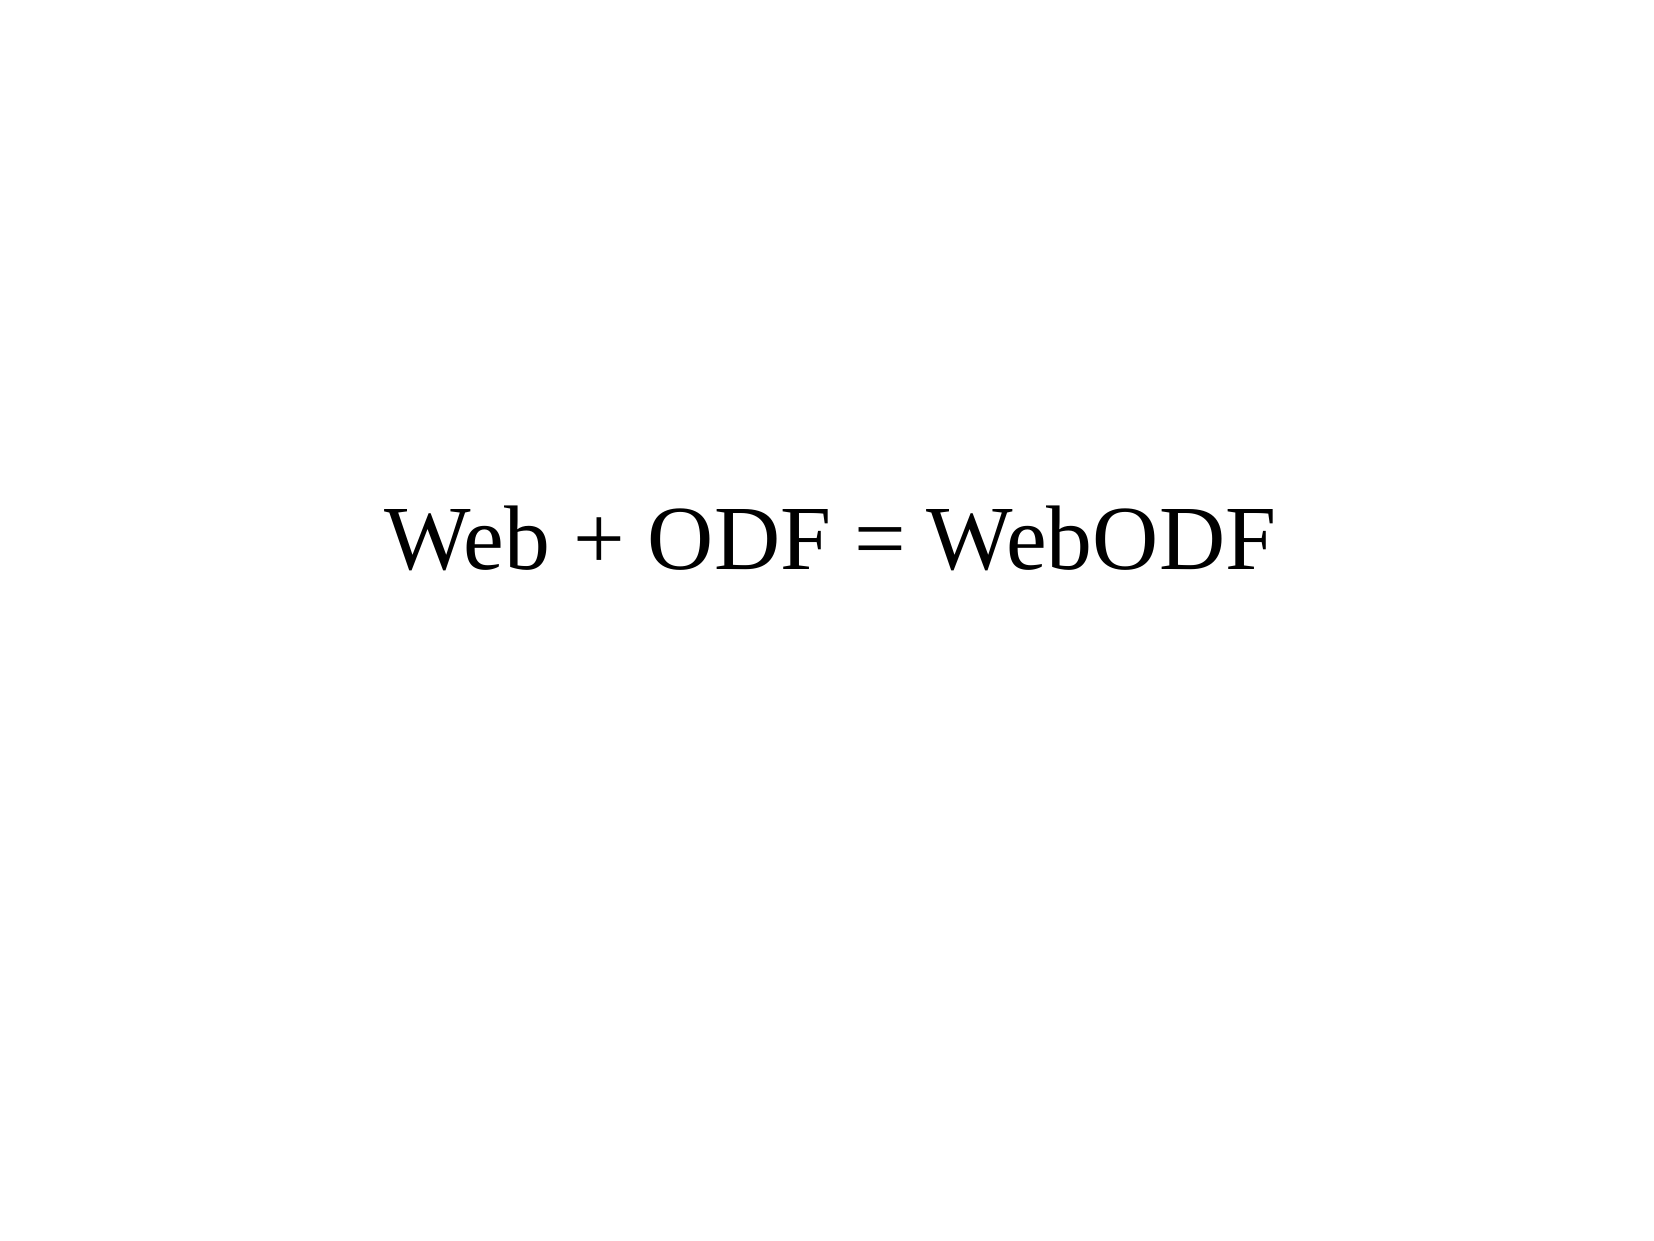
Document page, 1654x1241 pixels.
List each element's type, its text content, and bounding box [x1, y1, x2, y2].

title Web + ODF = WebODF [86, 435, 1576, 643]
